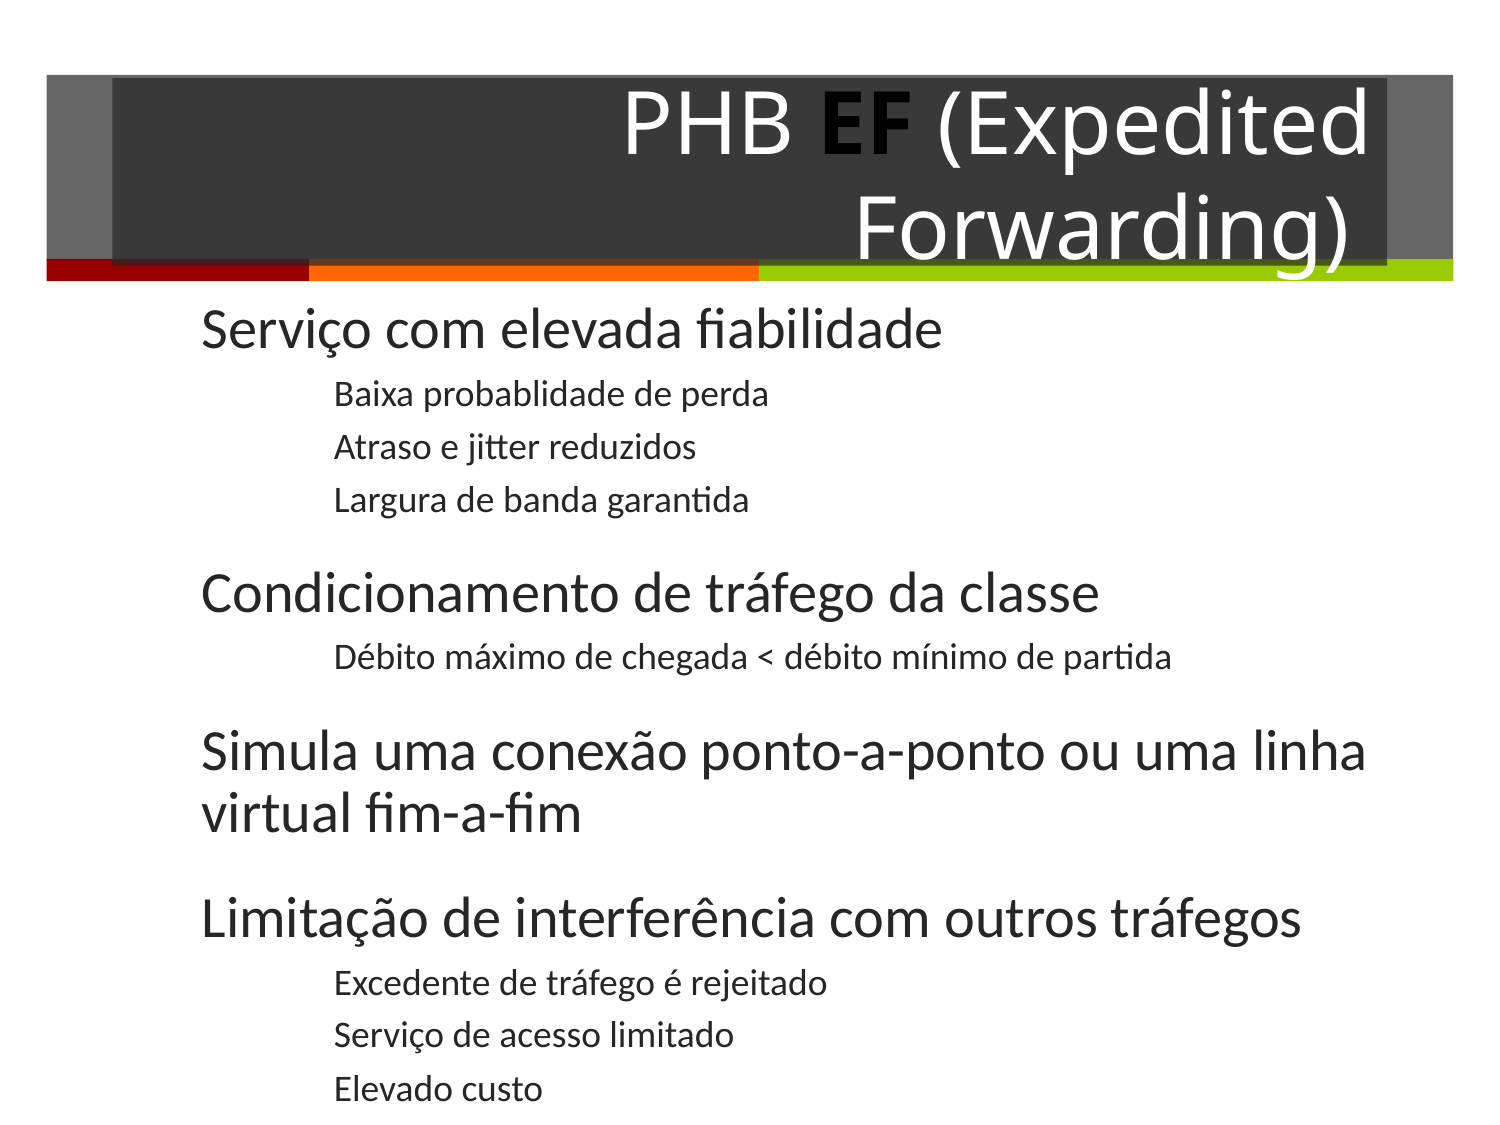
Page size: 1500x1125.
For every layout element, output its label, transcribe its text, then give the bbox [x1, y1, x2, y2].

list Serviço com elevada fiabilidade Baixa probablidade de perda Atraso e jitter reduzidos Largura de banda garantida Condicionamento de tráfego da classe Débito máximo de chegada < débito mínimo de partida Simula uma conexão ponto-a-ponto ou uma linha virtual fim-a-fim Limitação de interferência com outros tráfegos Excedente de tráfego é rejeitado Serviço de acesso limitado Elevado custo [112, 290, 1388, 966]
title PHB EF (Expedited Forwarding) [112, 78, 1388, 266]
